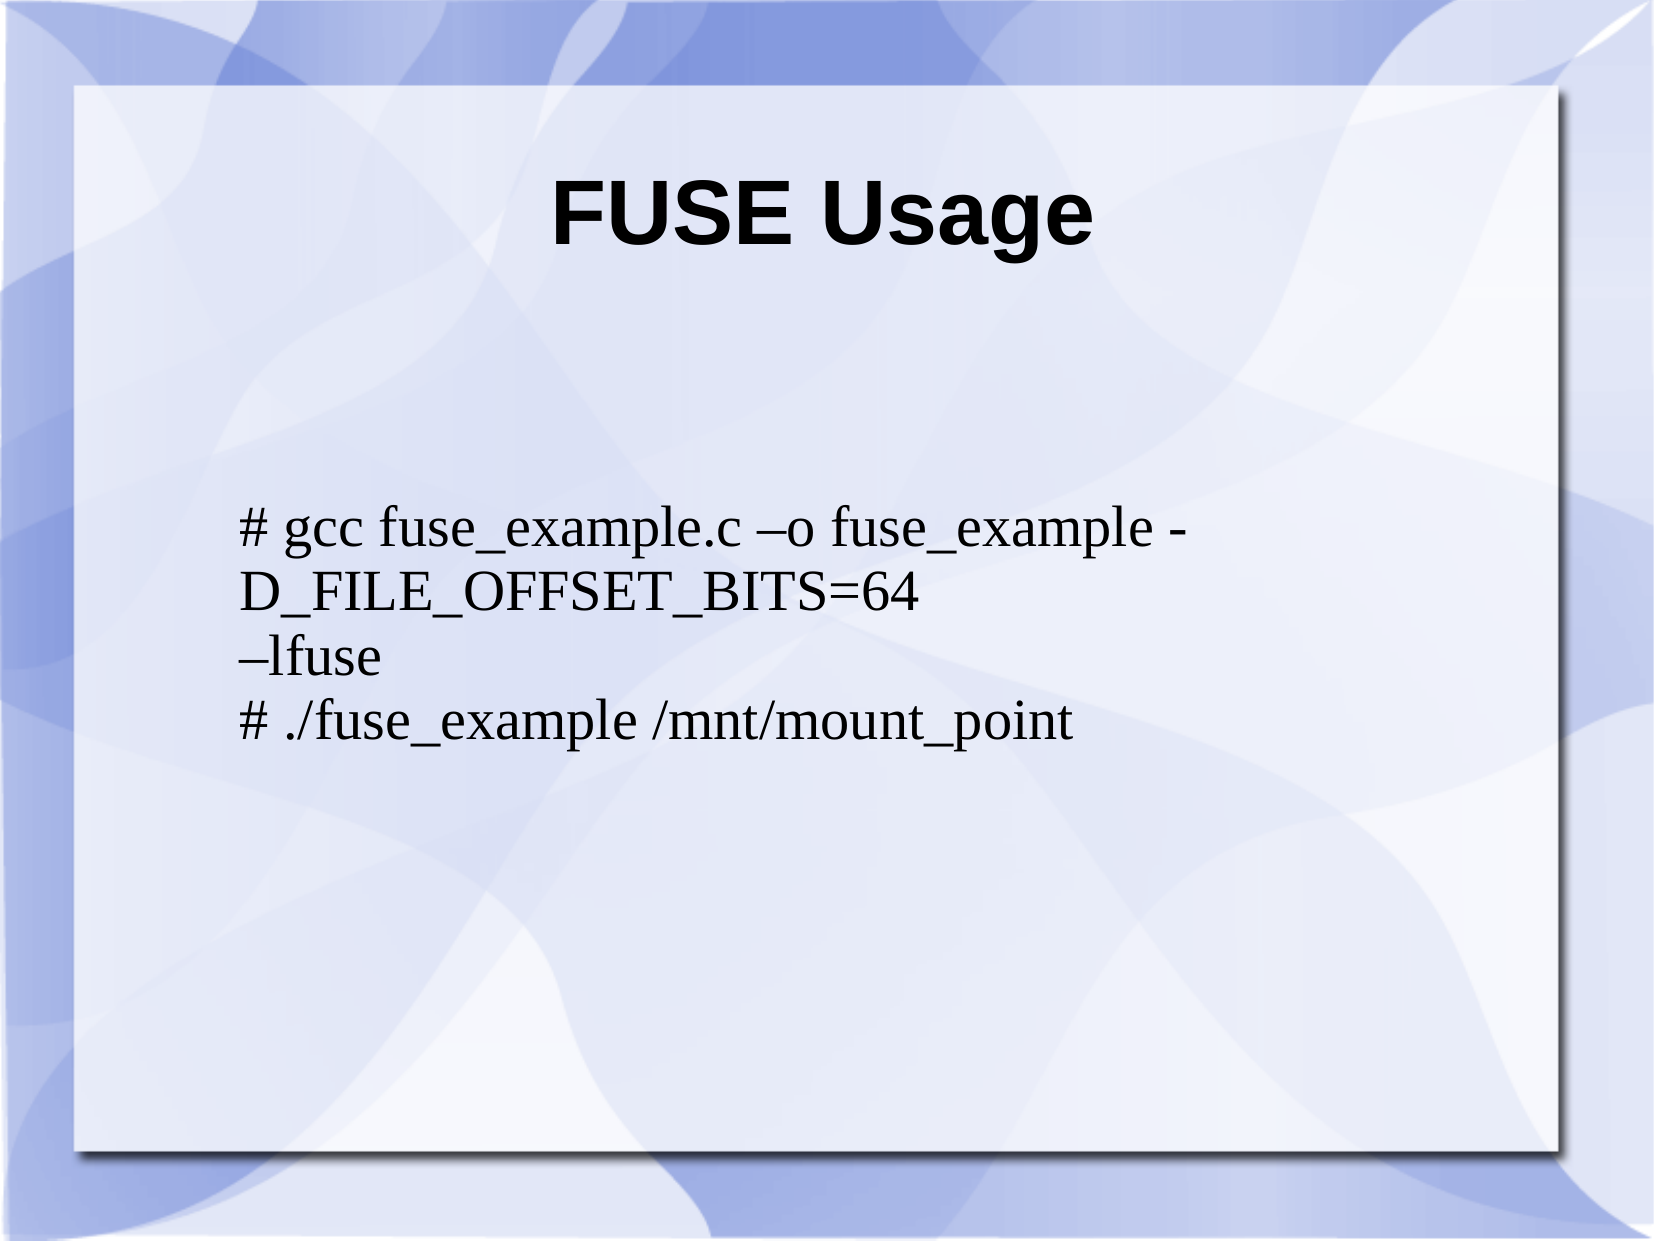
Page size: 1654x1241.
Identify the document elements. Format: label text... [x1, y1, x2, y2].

picture [0, 0, 1654, 1241]
title FUSE Usage [96, 109, 1550, 317]
text_box # gcc fuse_example.c –o fuse_example -D_FILE_OFFSET_BITS=64 –lfuse # ./fuse_example /mnt/mount_point [225, 486, 1434, 1050]
